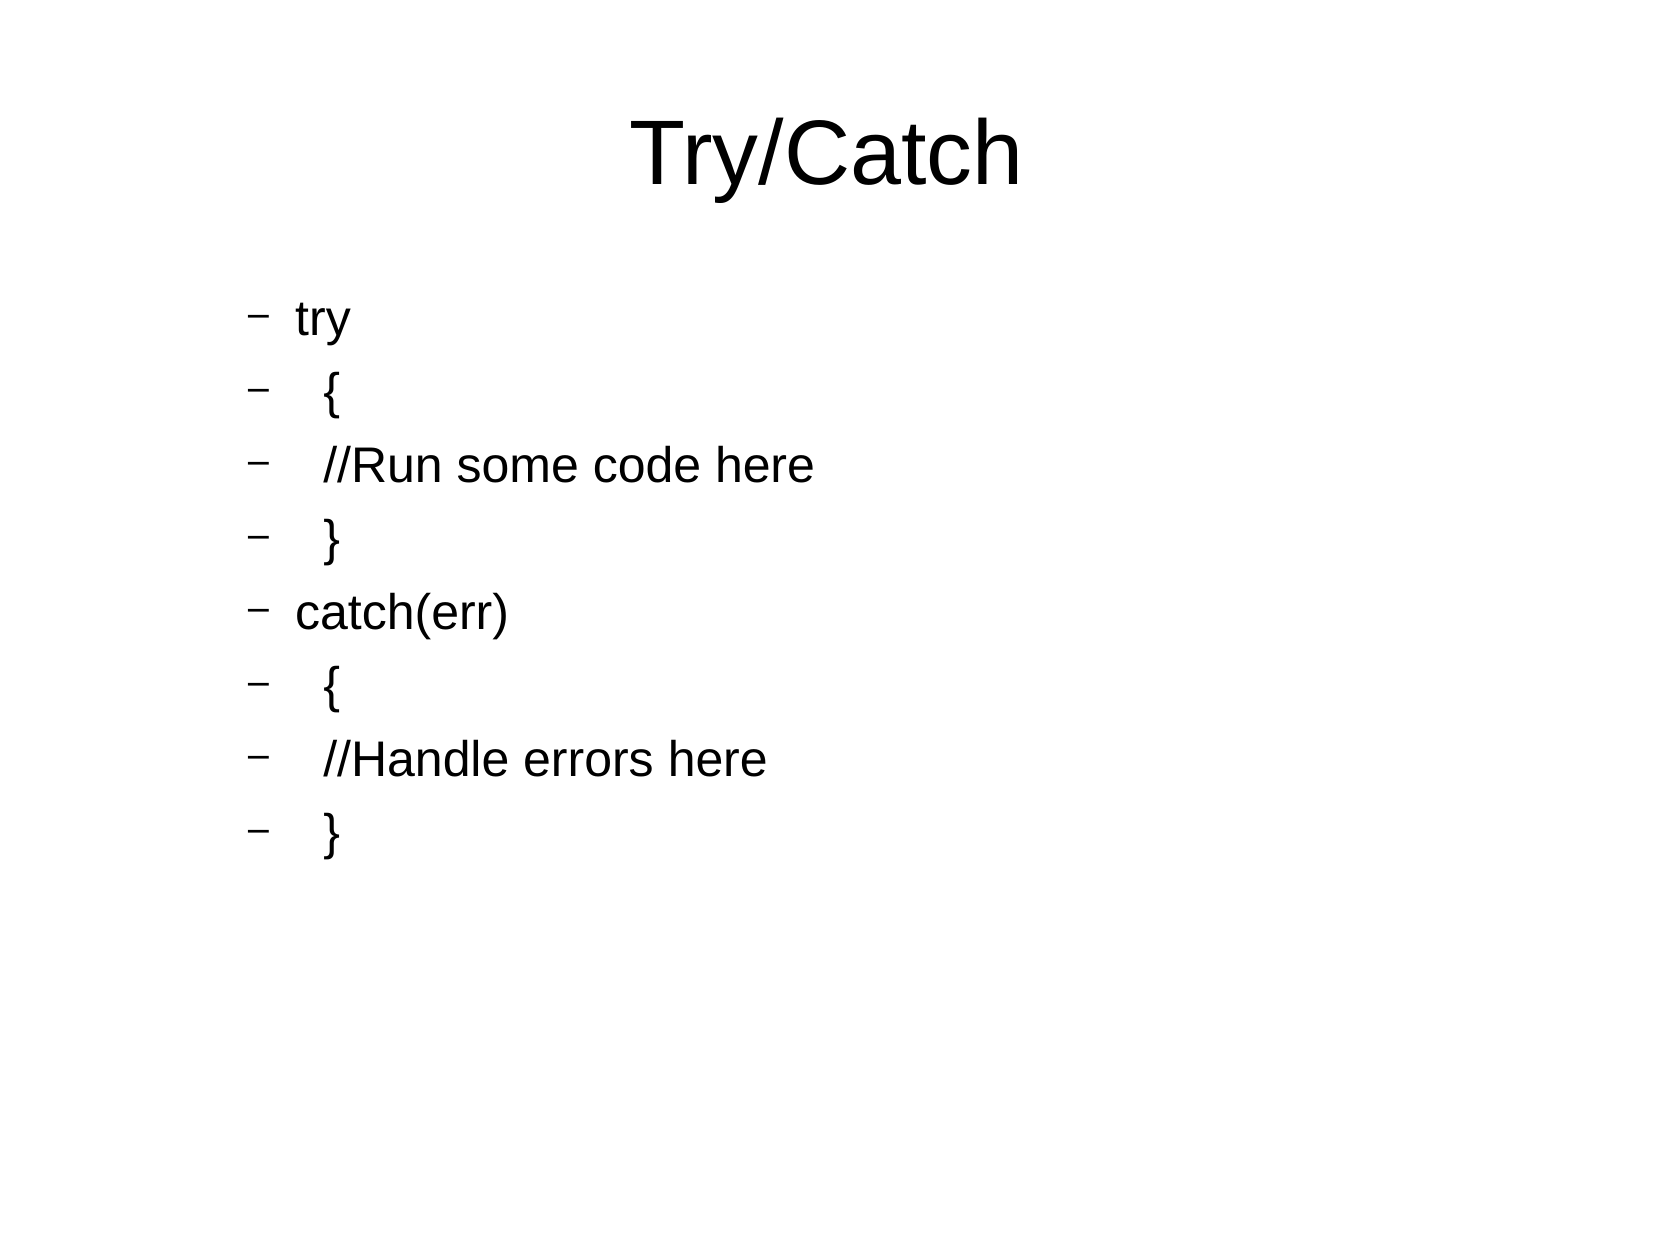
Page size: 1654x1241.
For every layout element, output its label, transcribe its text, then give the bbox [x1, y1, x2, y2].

title Try/Catch [82, 49, 1571, 257]
list try { //Run some code here } catch(err) { //Handle errors here } [82, 290, 1571, 1109]
